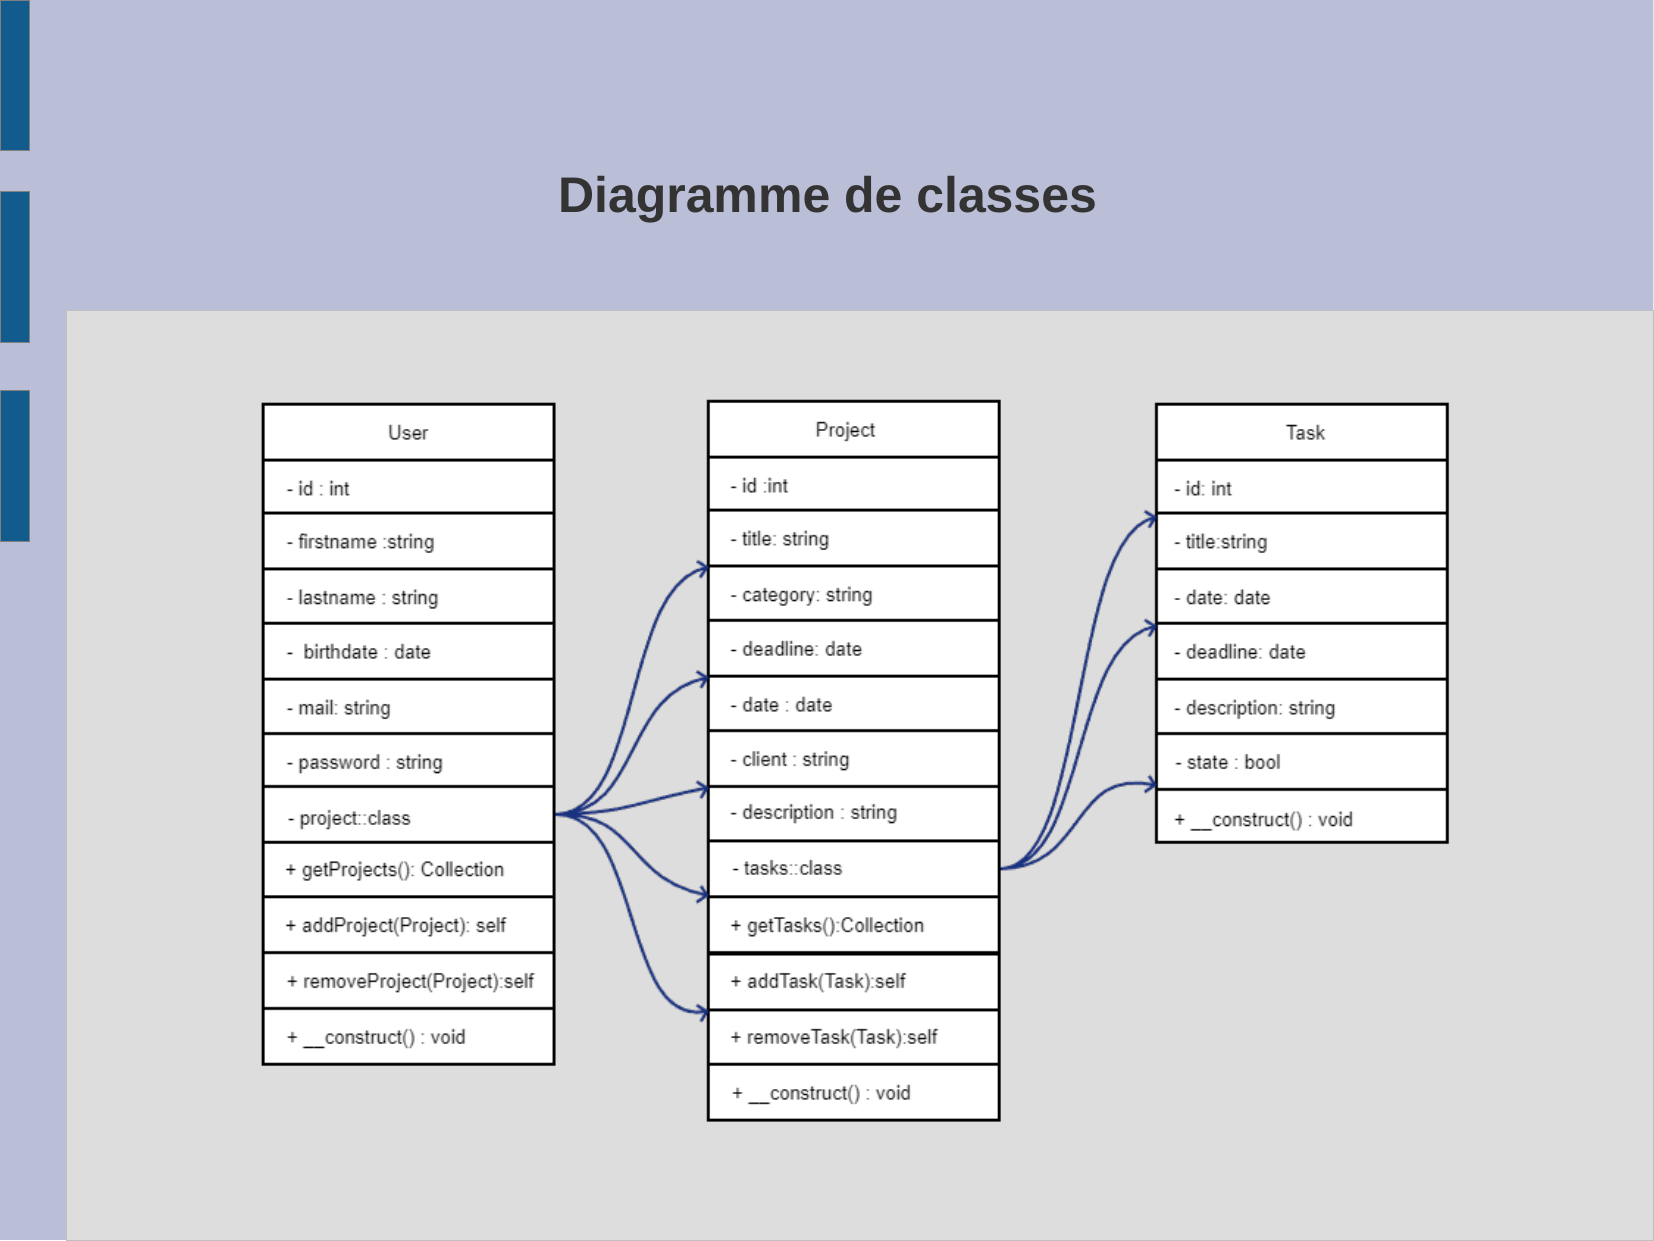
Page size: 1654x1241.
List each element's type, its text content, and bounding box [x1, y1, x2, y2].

picture [259, 159, 1452, 1241]
title Diagramme de classes [121, 91, 1534, 299]
